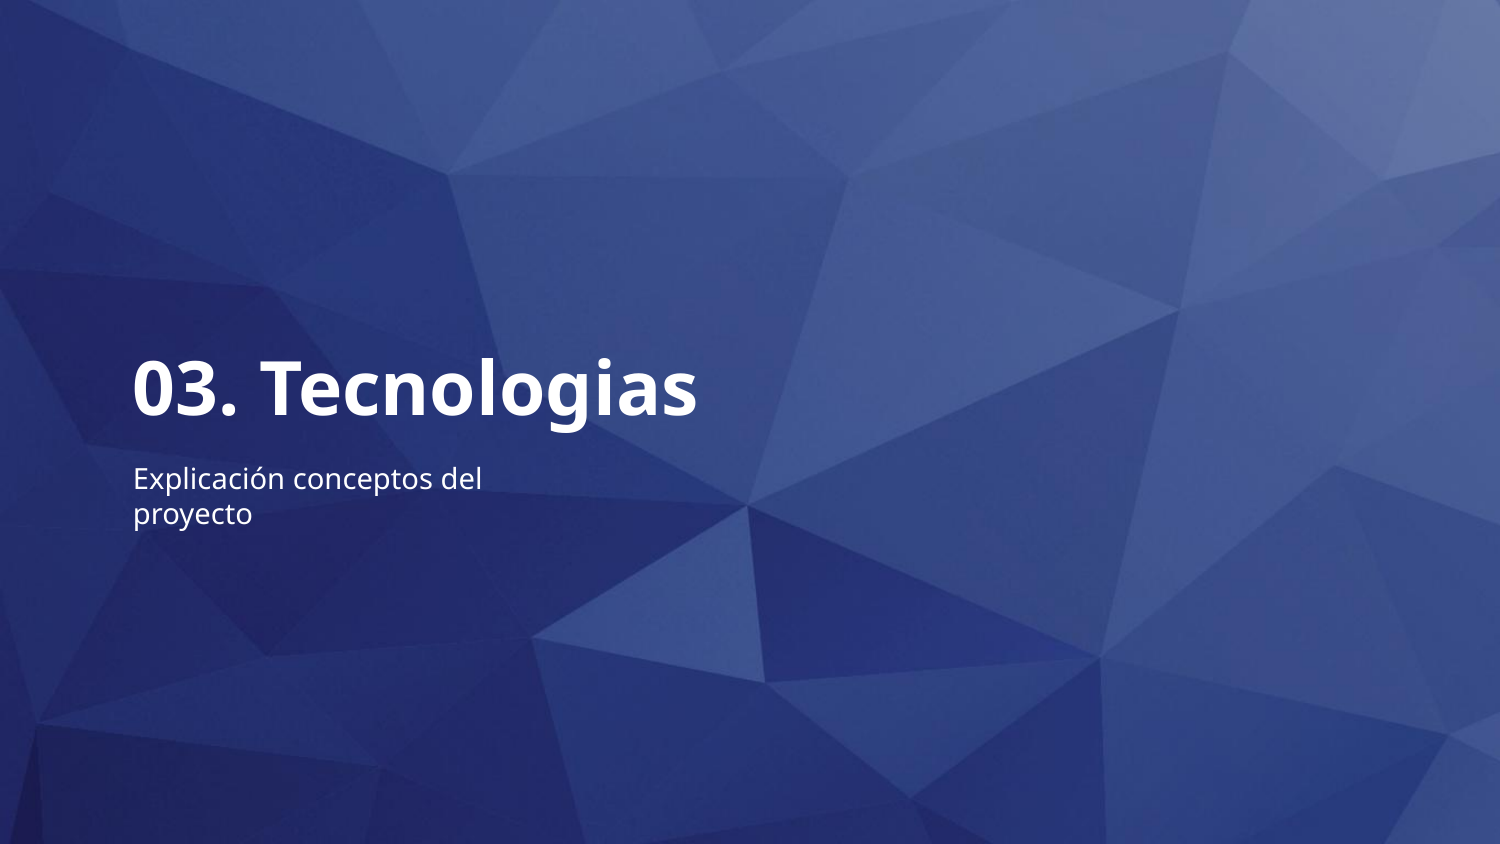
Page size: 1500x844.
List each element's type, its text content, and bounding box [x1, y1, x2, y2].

picture [0, 0, 1500, 844]
text_box Explicación conceptos del proyecto [117, 445, 596, 571]
text_box 03. Tecnologias [117, 320, 996, 446]
